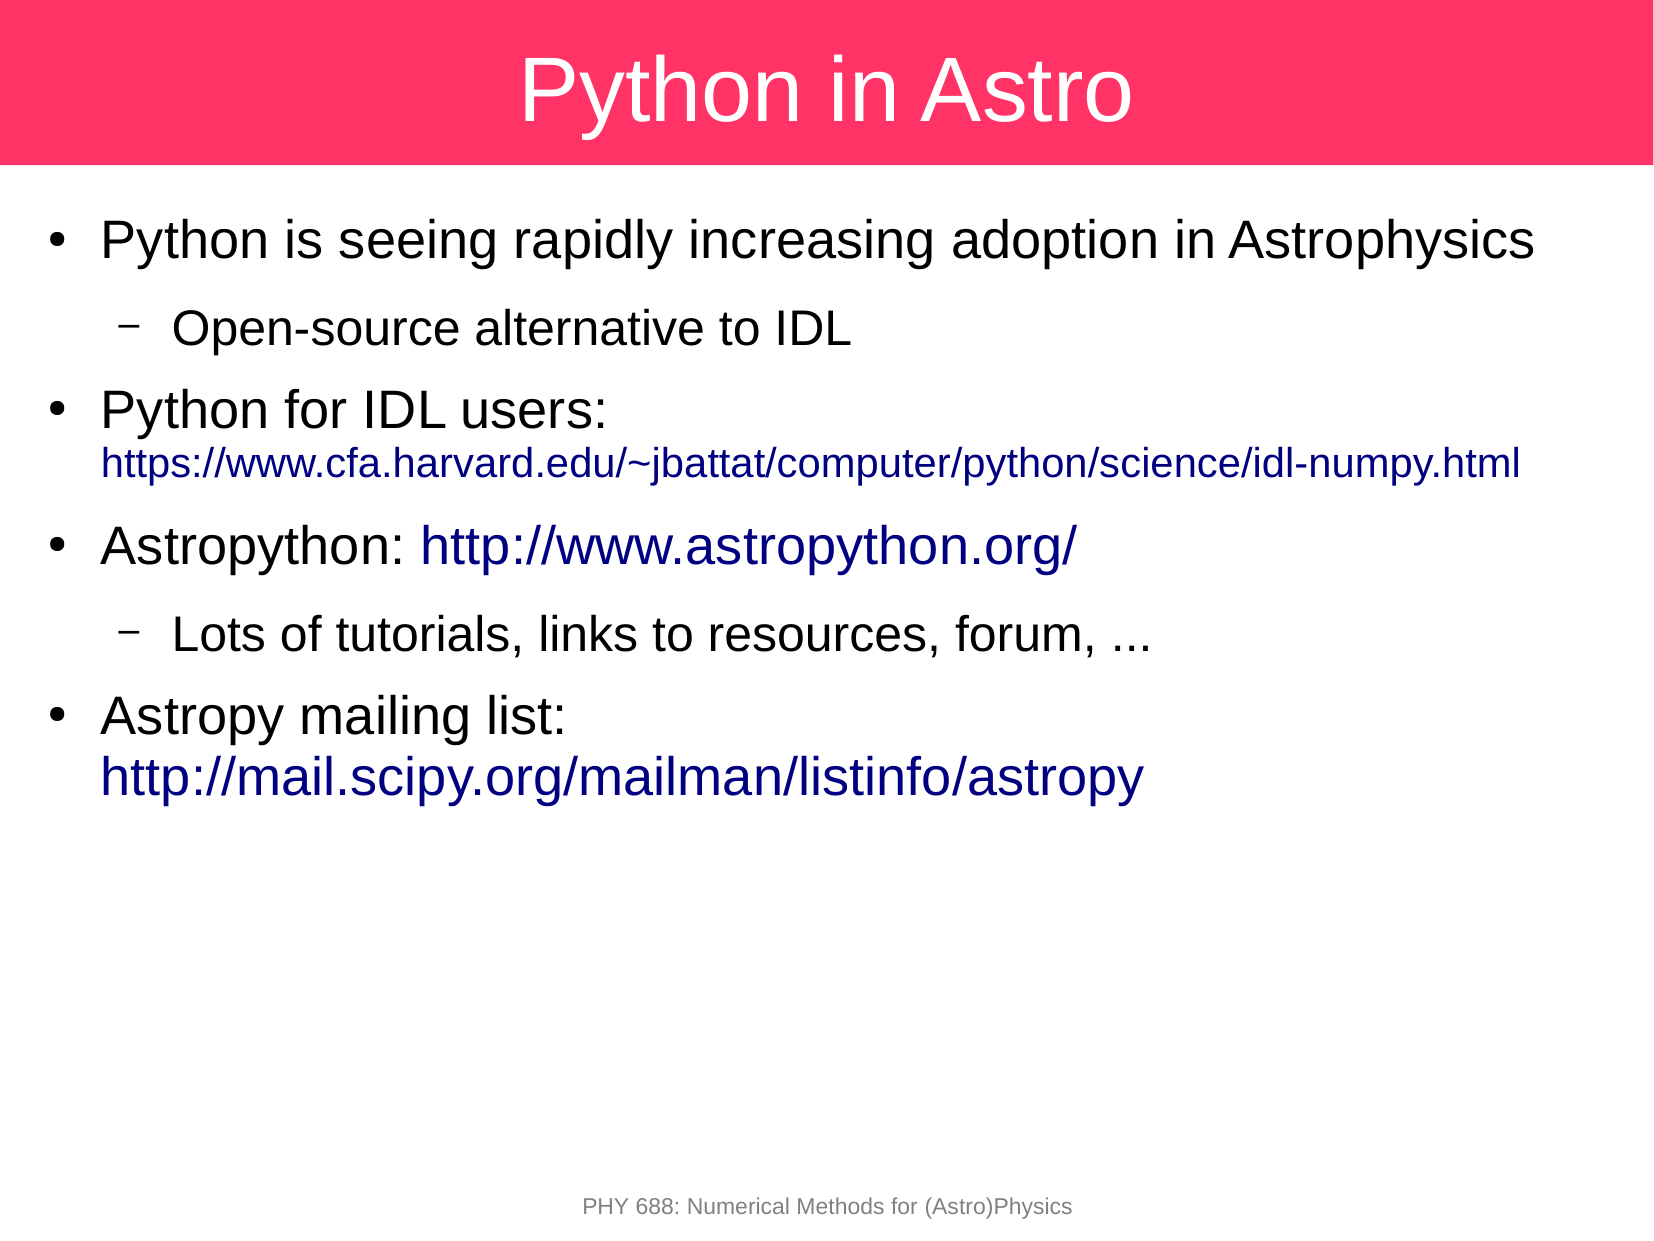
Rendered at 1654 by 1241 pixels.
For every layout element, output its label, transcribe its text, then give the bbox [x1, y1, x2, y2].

list Python is seeing rapidly increasing adoption in Astrophysics Open-source alternative to IDL Python for IDL users: https://www.cfa.harvard.edu/~jbattat/computer/python/science/idl-numpy.html Astropython: http://www.astropython.org/ Lots of tutorials, links to resources, forum, ... Astropy mailing list: http://mail.scipy.org/mailman/listinfo/astropy [30, 210, 1621, 1171]
title Python in Astro [82, 31, 1571, 148]
